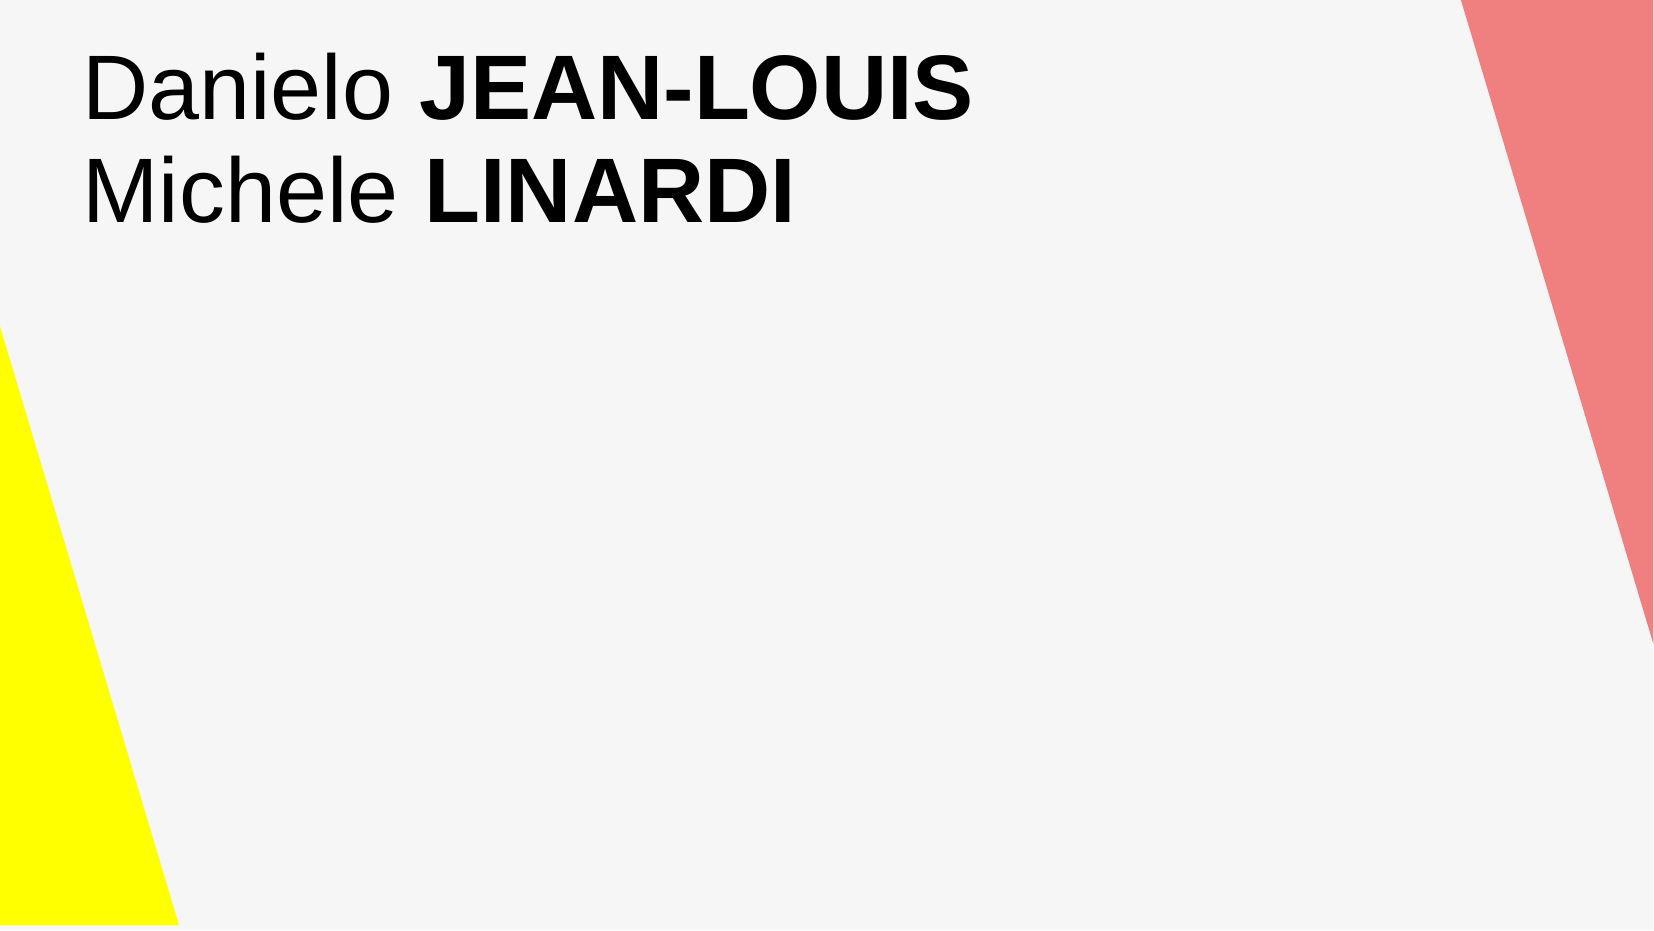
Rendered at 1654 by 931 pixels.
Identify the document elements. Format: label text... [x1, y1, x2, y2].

text_box [1460, 0, 1654, 647]
subtitle Danielo JEAN-LOUIS Michele LINARDI [82, 36, 1532, 242]
text_box [0, 326, 180, 926]
